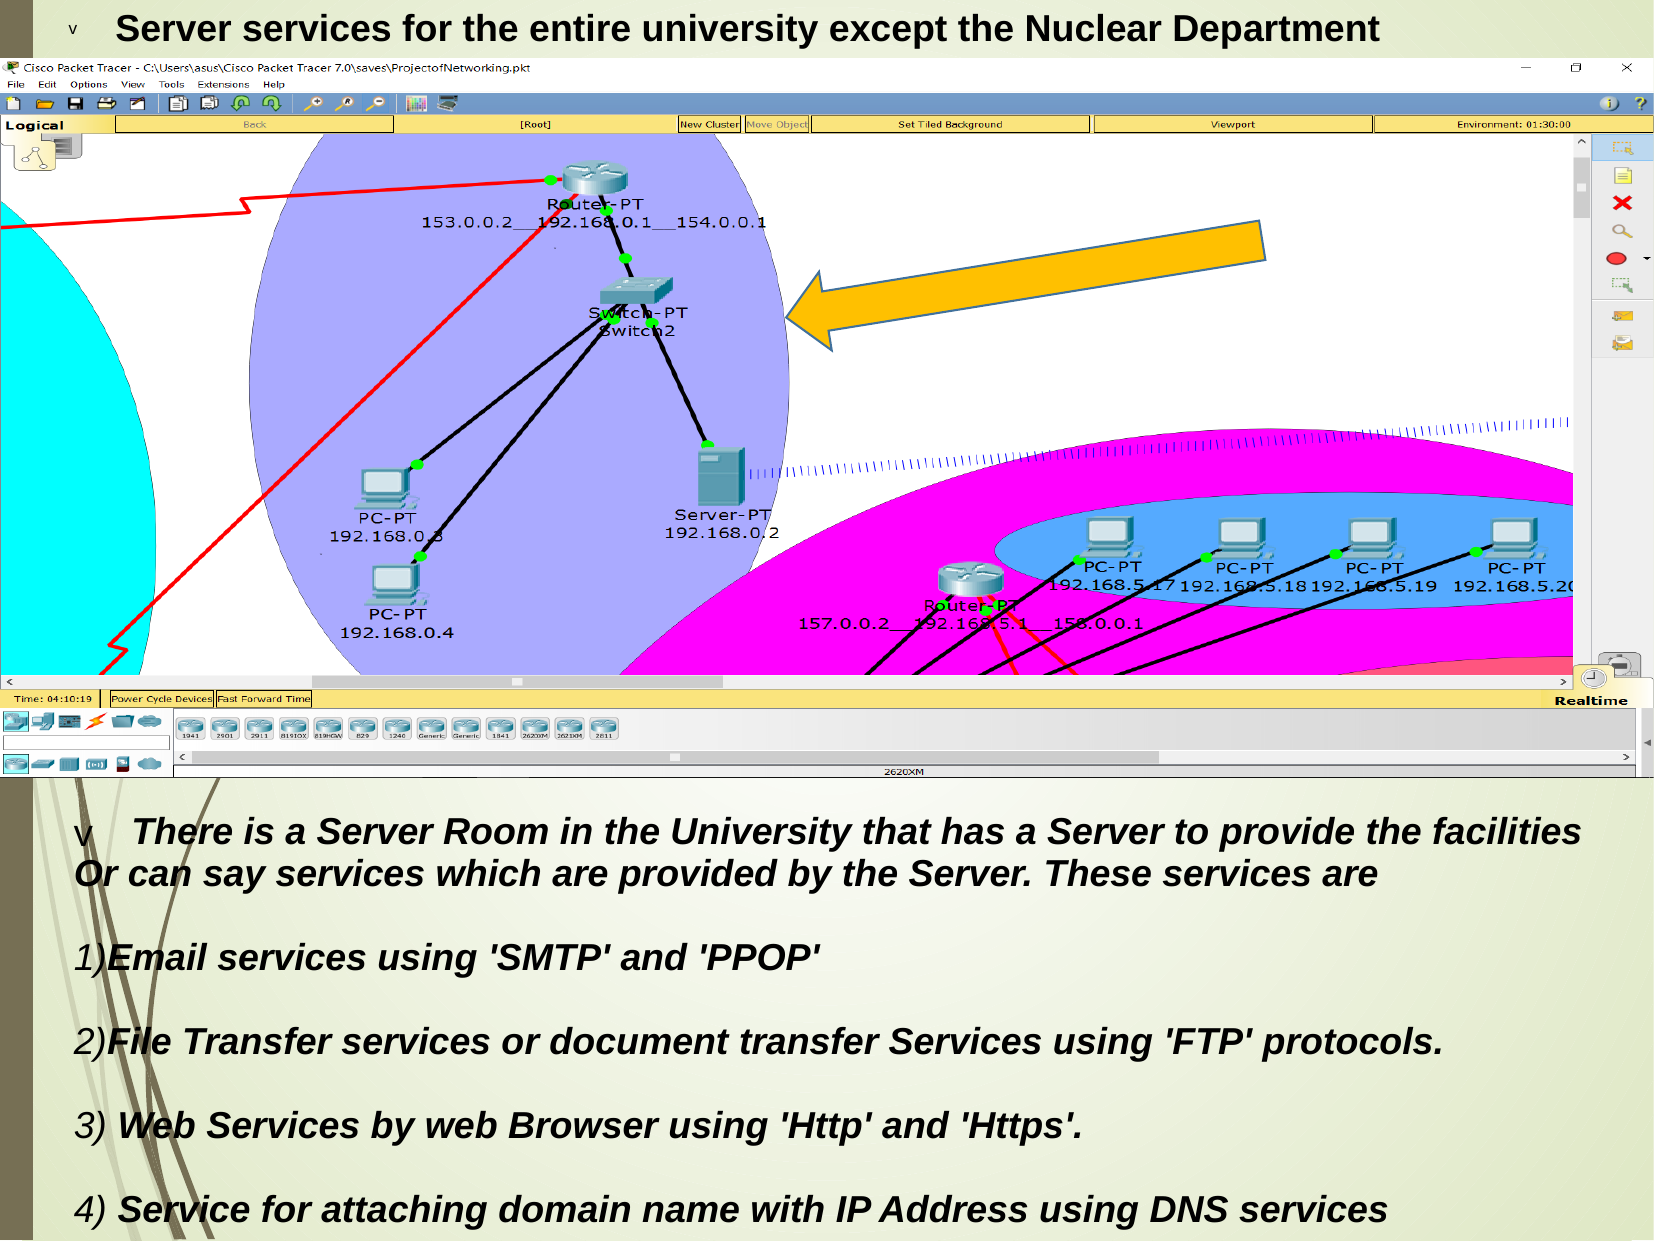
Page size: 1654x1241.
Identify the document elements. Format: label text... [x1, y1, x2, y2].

picture [0, 58, 1654, 778]
text_box [786, 220, 1266, 351]
text_box There is a Server Room in the University that has a Server to provide the facilities Or can say services which are provided by the Server. These services are 1)Email services using 'SMTP' and 'PPOP' 2)File Transfer services or document transfer Services using 'FTP' protocols. 3) Web Services by web Browser using 'Http' and 'Https'. 4) Service for attaching domain name with IP Address using DNS services [59, 803, 1635, 1241]
text_box Server services for the entire university except the Nuclear Department [53, 0, 1411, 59]
